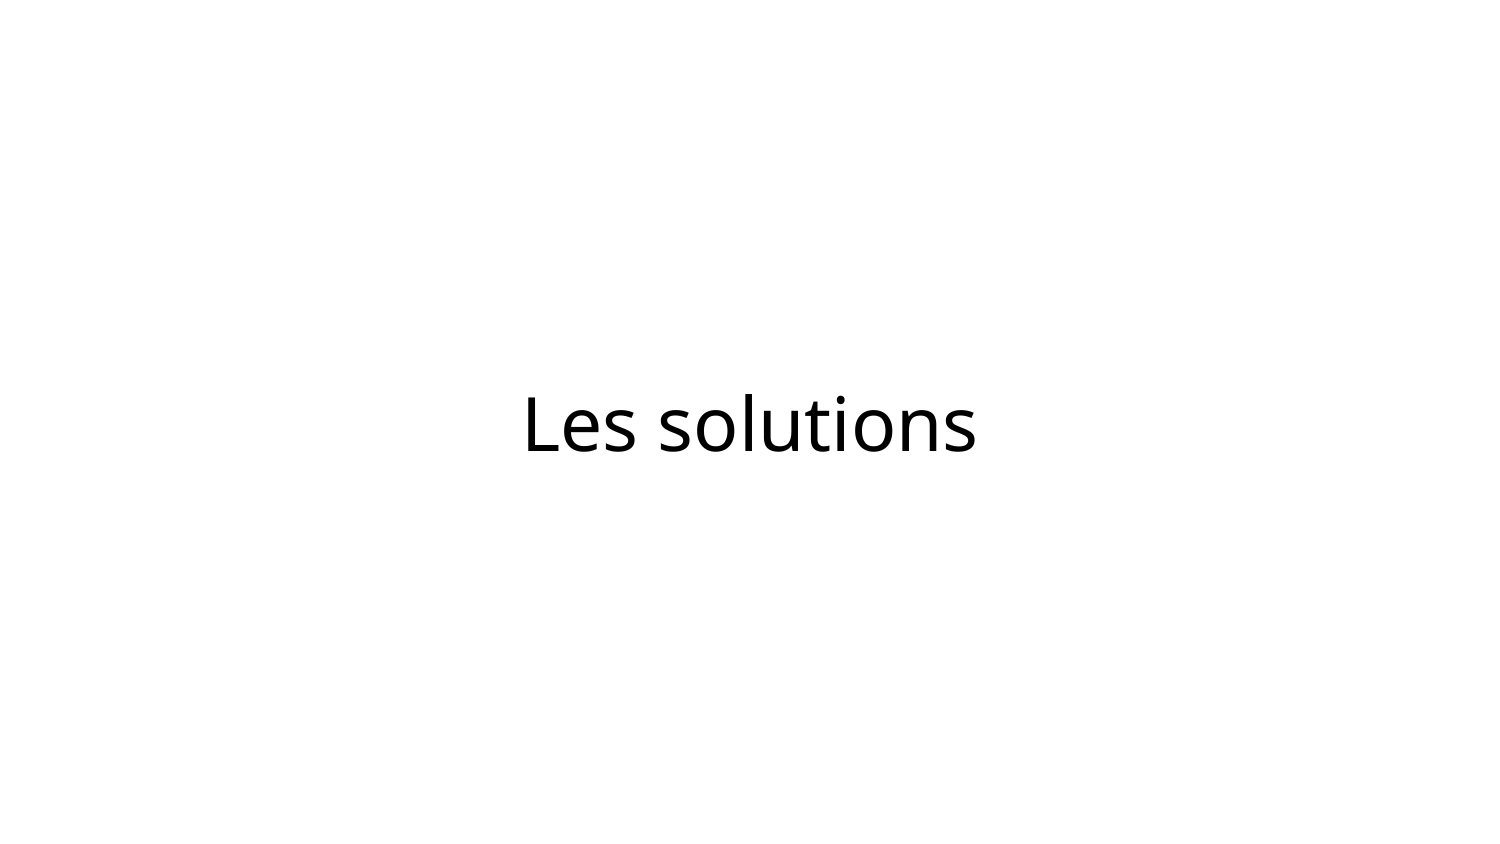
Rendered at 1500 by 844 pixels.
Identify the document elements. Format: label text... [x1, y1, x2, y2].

title Les solutions [51, 352, 1449, 491]
